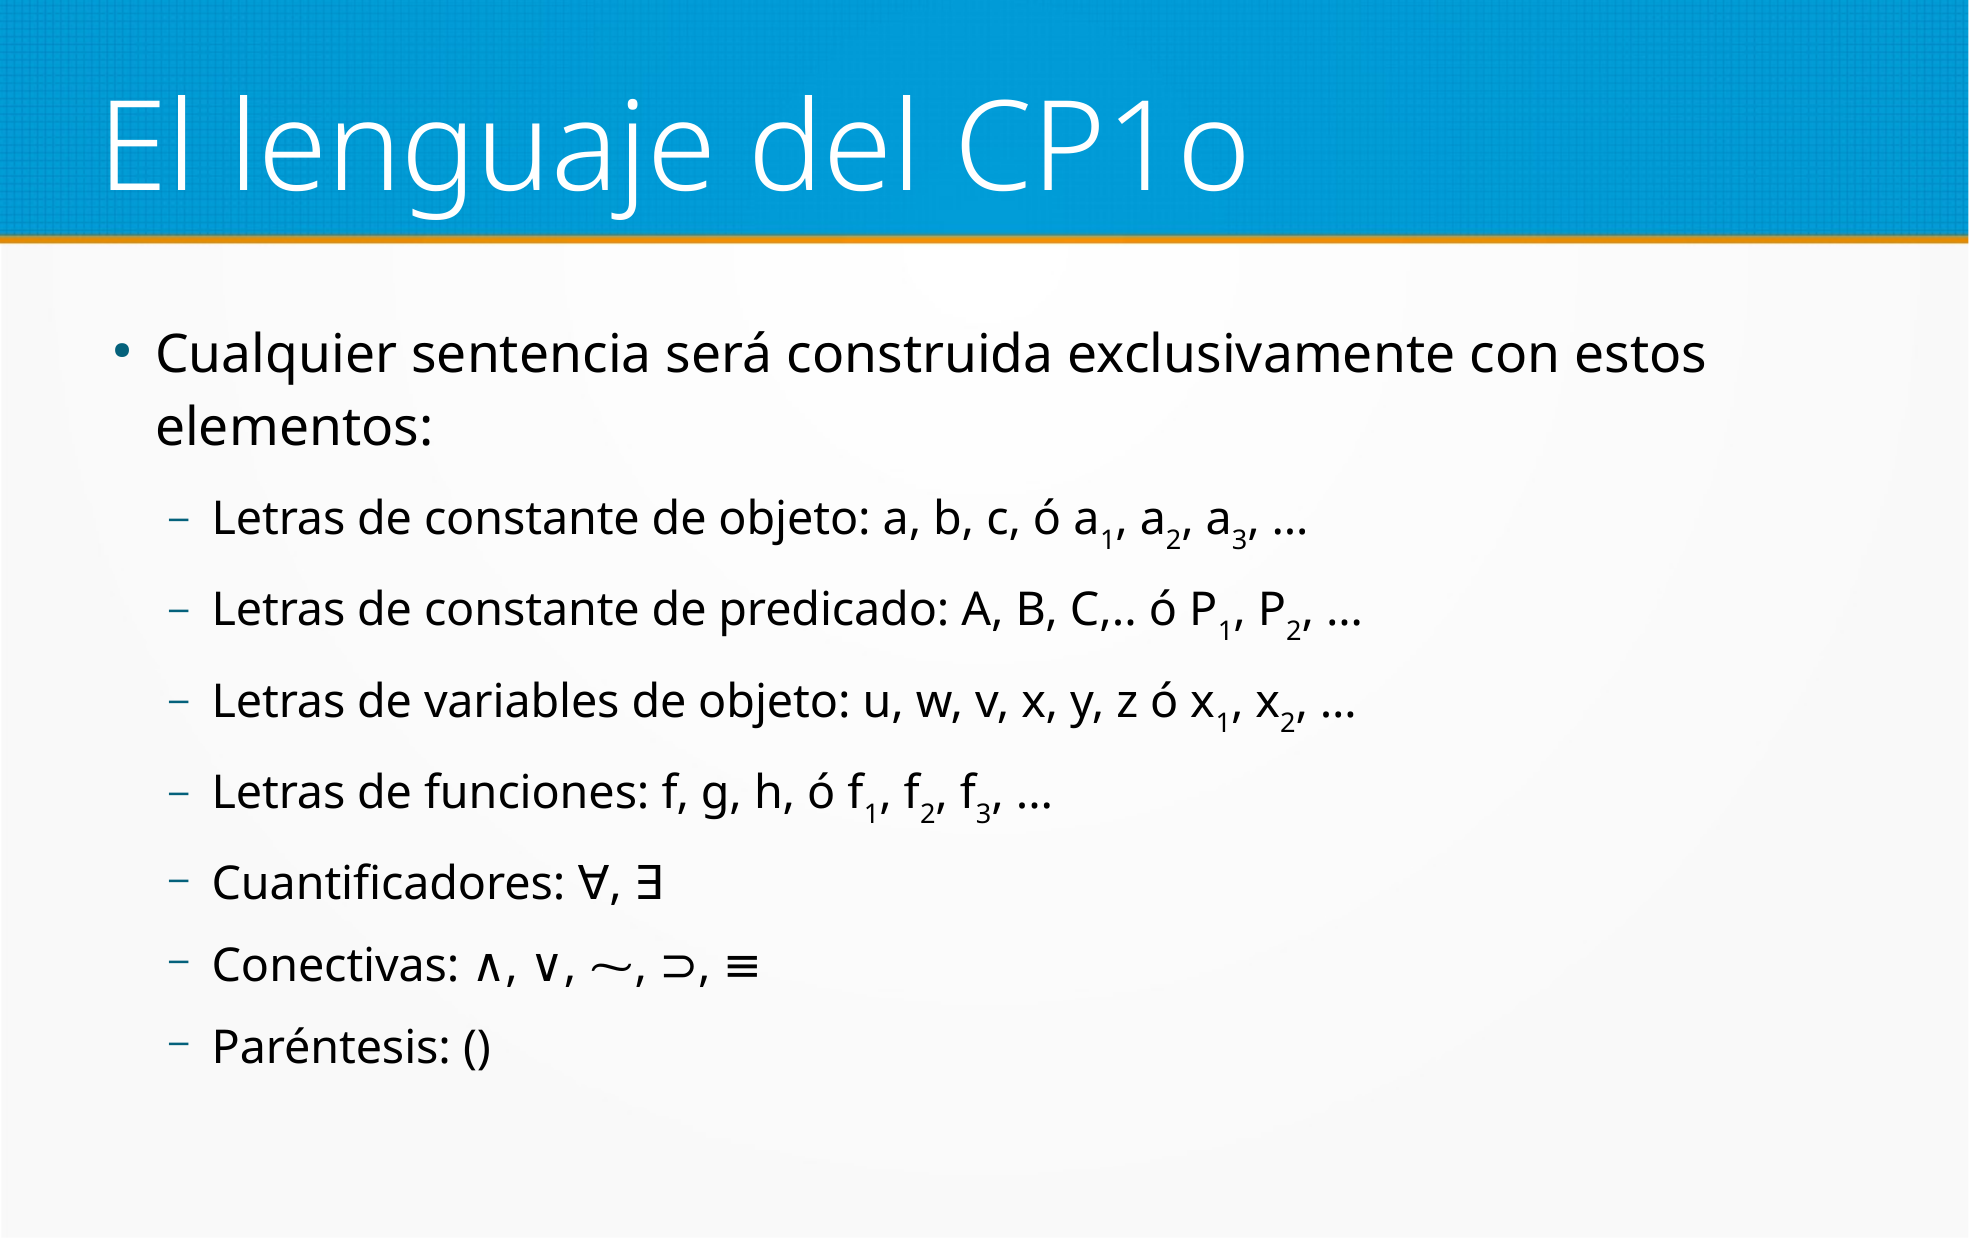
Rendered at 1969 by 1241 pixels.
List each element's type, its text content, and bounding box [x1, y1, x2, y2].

picture [0, 233, 1969, 1241]
list Cualquier sentencia será construida exclusivamente con estos elementos: Letras de constante de objeto: a, b, c, ó a1, a2, a3, … Letras de constante de predicado: A, B, C,.. ó P1, P2, … Letras de variables de objeto: u, w, v, x, y, z ó x1, x2, … Letras de funciones: f, g, h, ó f1, f2, f3, ... Cuantificadores: ∀, ∃ Conectivas: ∧, ∨, ⁓, ⊃, ≡ Paréntesis: () [98, 315, 1861, 1081]
title El lenguaje del CP1o [98, 19, 1870, 227]
